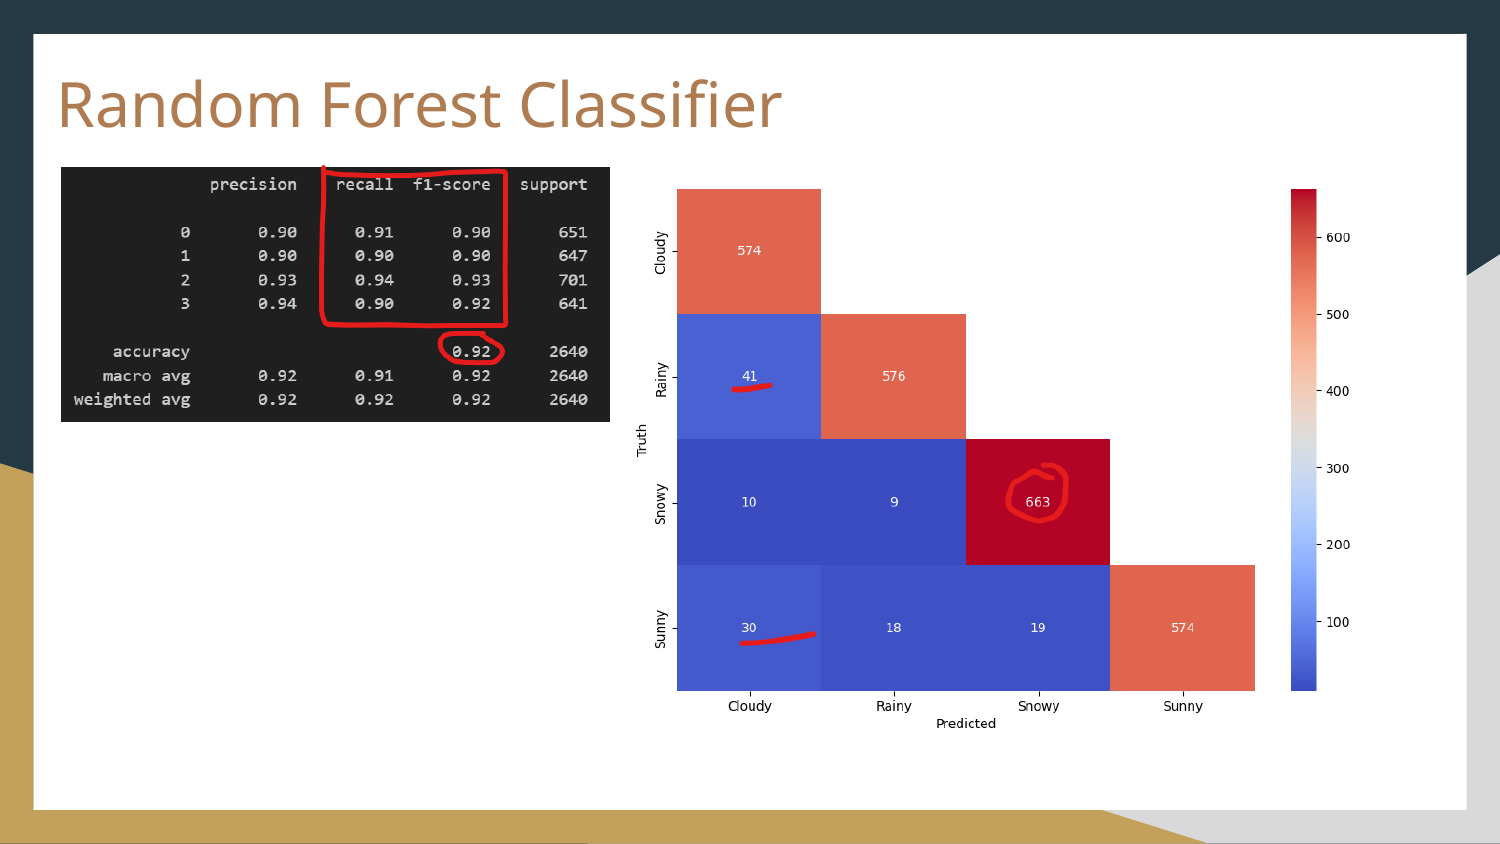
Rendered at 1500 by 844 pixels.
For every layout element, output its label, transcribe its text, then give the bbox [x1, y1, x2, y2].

picture [627, 179, 1358, 739]
picture [61, 164, 610, 422]
title Random Forest Classifier [41, 45, 1273, 203]
